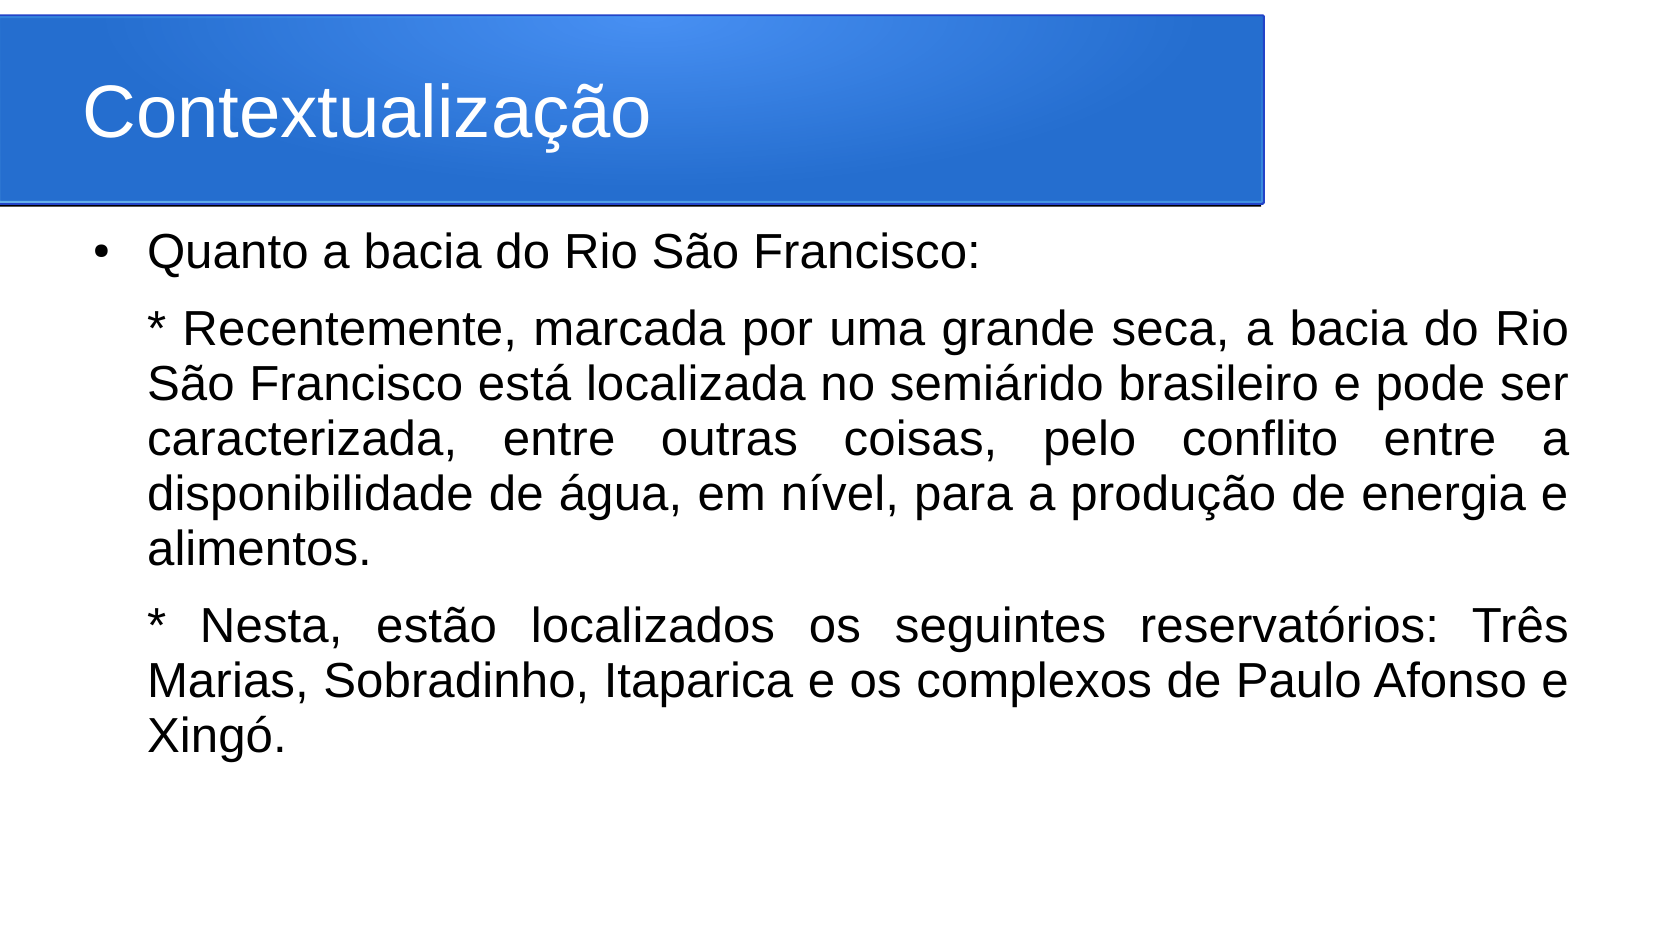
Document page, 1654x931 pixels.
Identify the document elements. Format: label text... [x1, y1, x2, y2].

title Contextualização [82, 35, 1235, 189]
list Quanto a bacia do Rio São Francisco: * Recentemente, marcada por uma grande seca, a bacia do Rio São Francisco está localizada no semiárido brasileiro e pode ser caracterizada, entre outras coisas, pelo conflito entre a disponibilidade de água, em nível, para a produção de energia e alimentos. * Nesta, estão localizados os seguintes reservatórios: Três Marias, Sobradinho, Itaparica e os complexos de Paulo Afonso e Xingó. [82, 224, 1571, 764]
